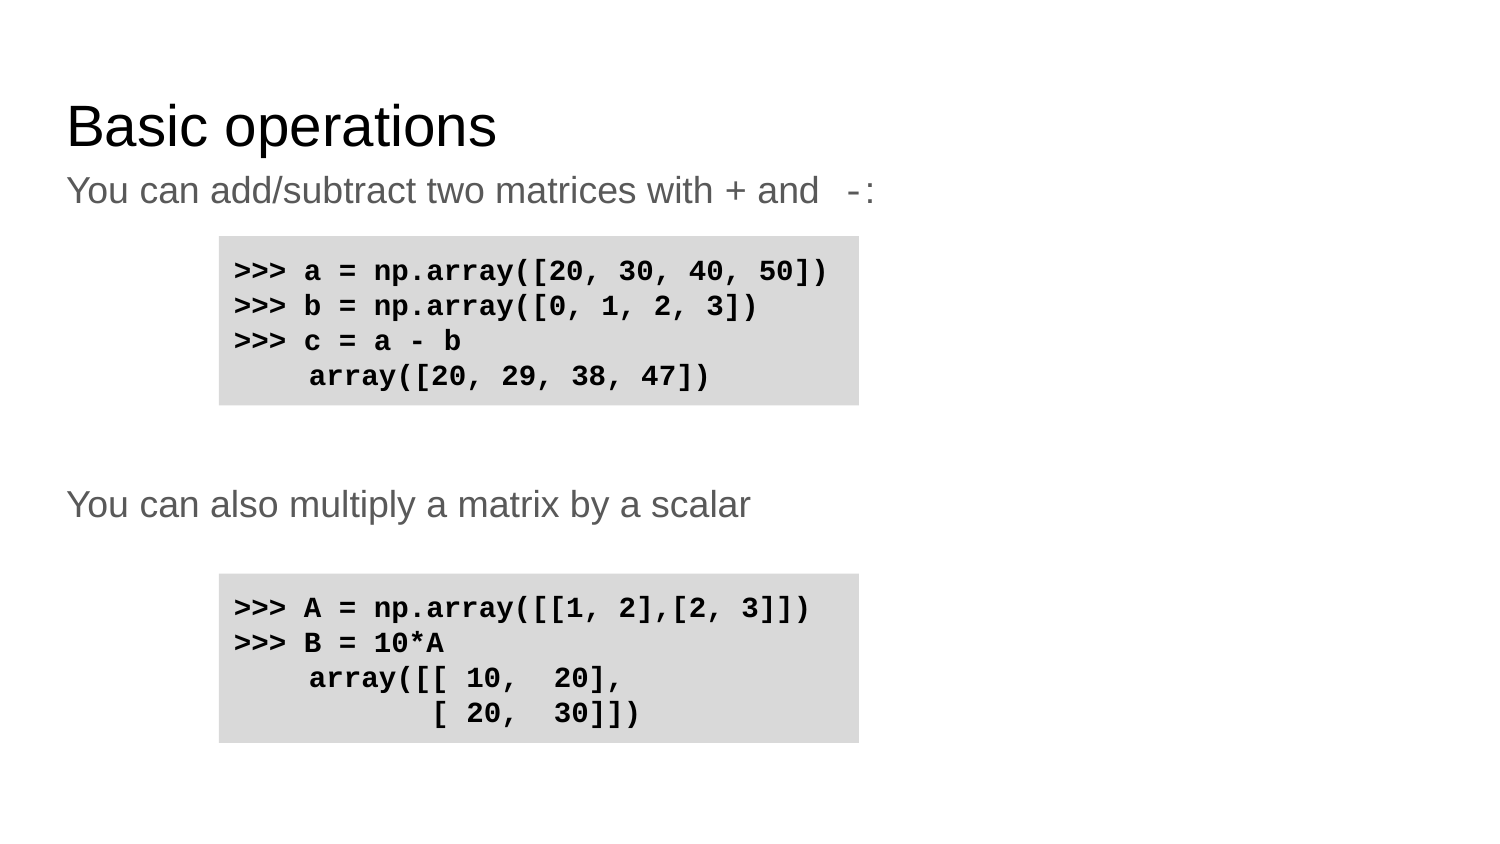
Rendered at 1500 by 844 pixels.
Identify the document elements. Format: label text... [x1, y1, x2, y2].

text_box >>> A = np.array([[1, 2],[2, 3]]) >>> B = 10*A array([[ 10, 20], [ 20, 30]]) [218, 573, 859, 743]
text_box >>> a = np.array([20, 30, 40, 50]) >>> b = np.array([0, 1, 2, 3]) >>> c = a - b array([20, 29, 38, 47]) [218, 236, 859, 406]
list You can add/subtract two matrices with + and -: You can also multiply a matrix by a scalar [51, 151, 1449, 712]
title Basic operations [51, 72, 1449, 151]
